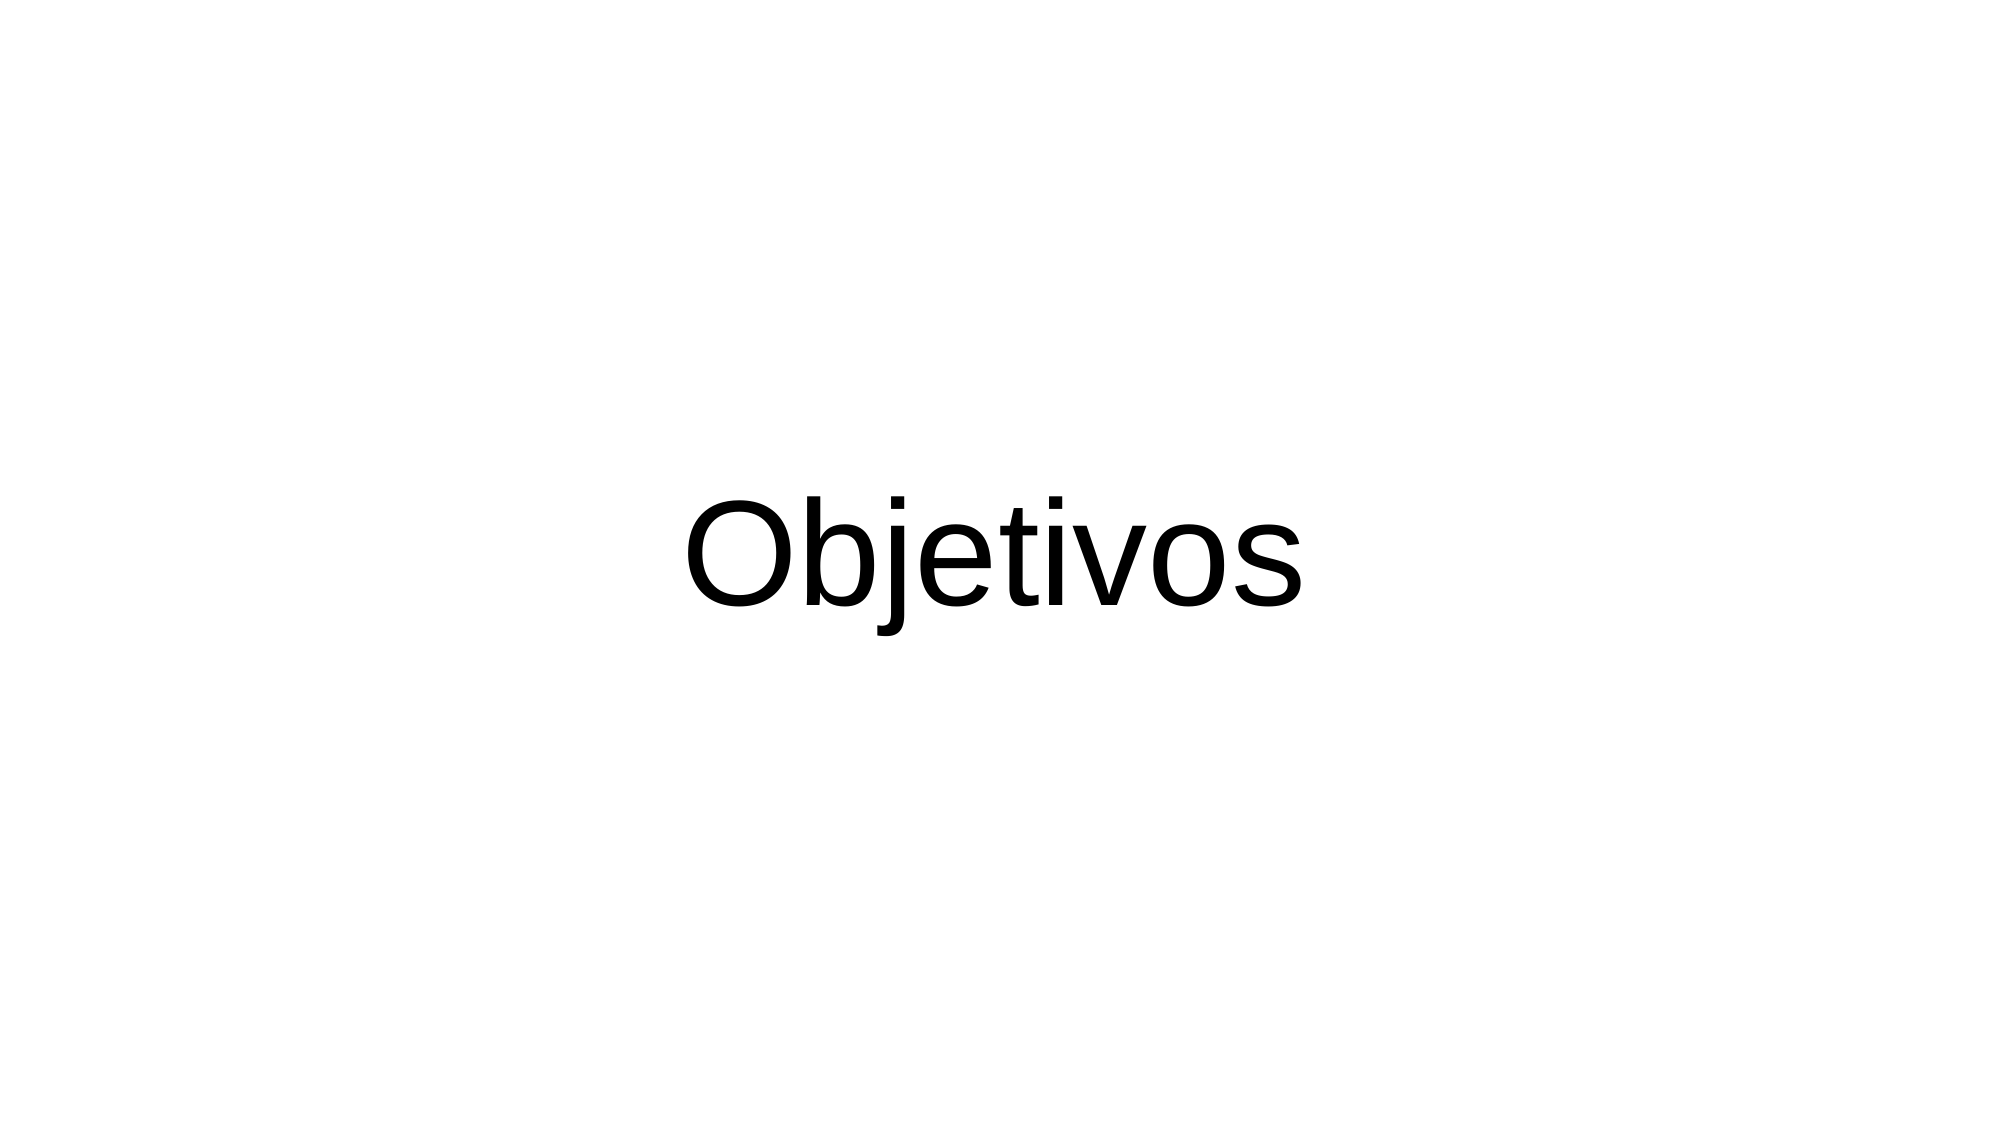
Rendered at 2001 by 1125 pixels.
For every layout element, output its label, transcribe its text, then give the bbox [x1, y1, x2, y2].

text_box Objetivos [94, 109, 1895, 981]
